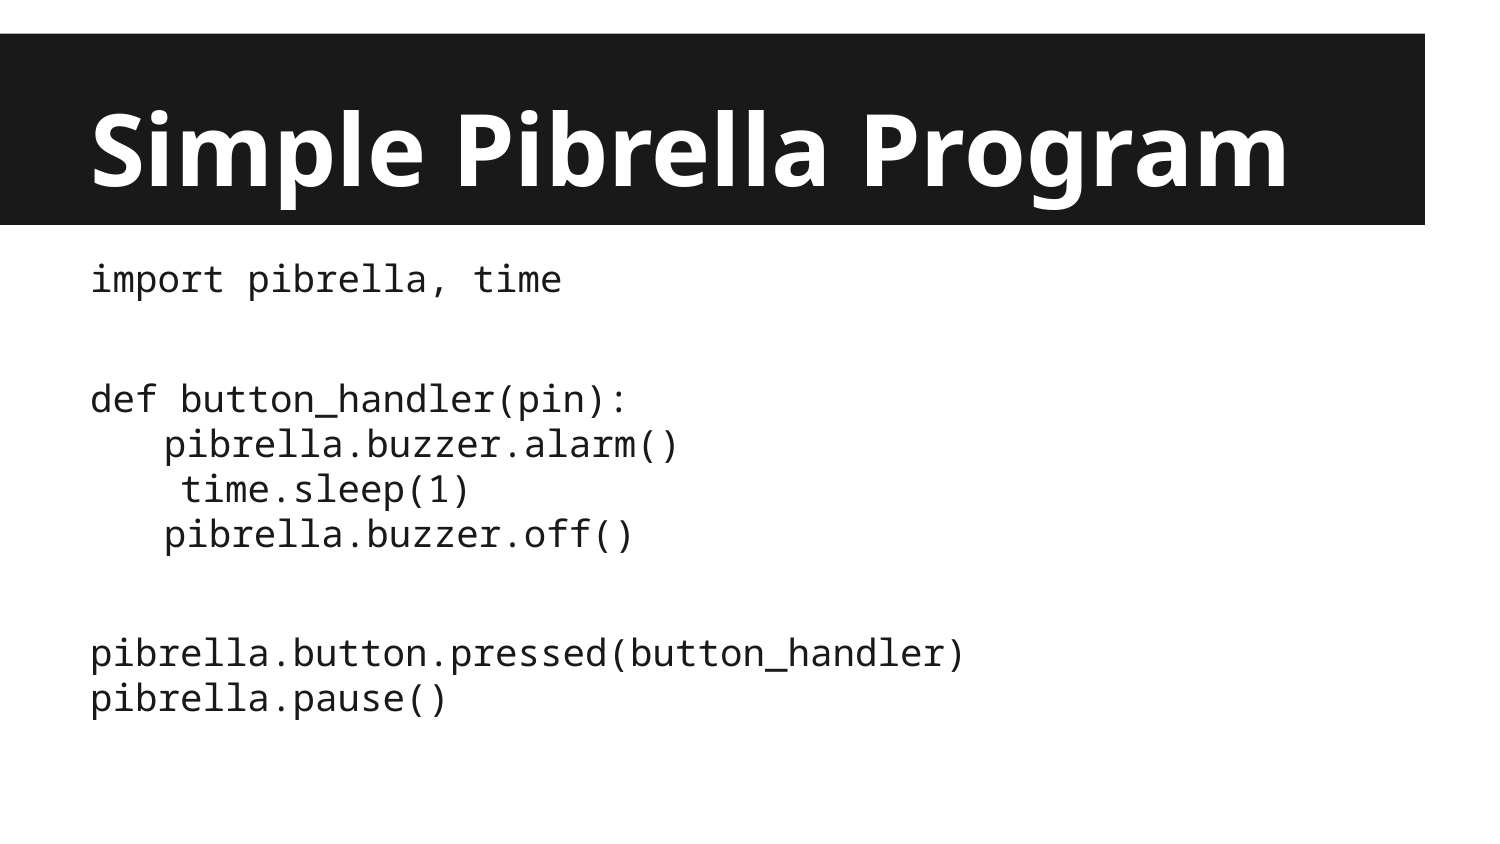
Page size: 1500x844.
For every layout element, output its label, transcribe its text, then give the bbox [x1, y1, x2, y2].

title Simple Pibrella Program [75, 33, 1425, 221]
list import pibrella, time def button_handler(pin): pibrella.buzzer.alarm() time.sleep(1) pibrella.buzzer.off() pibrella.button.pressed(button_handler) pibrella.pause() [75, 239, 1425, 808]
